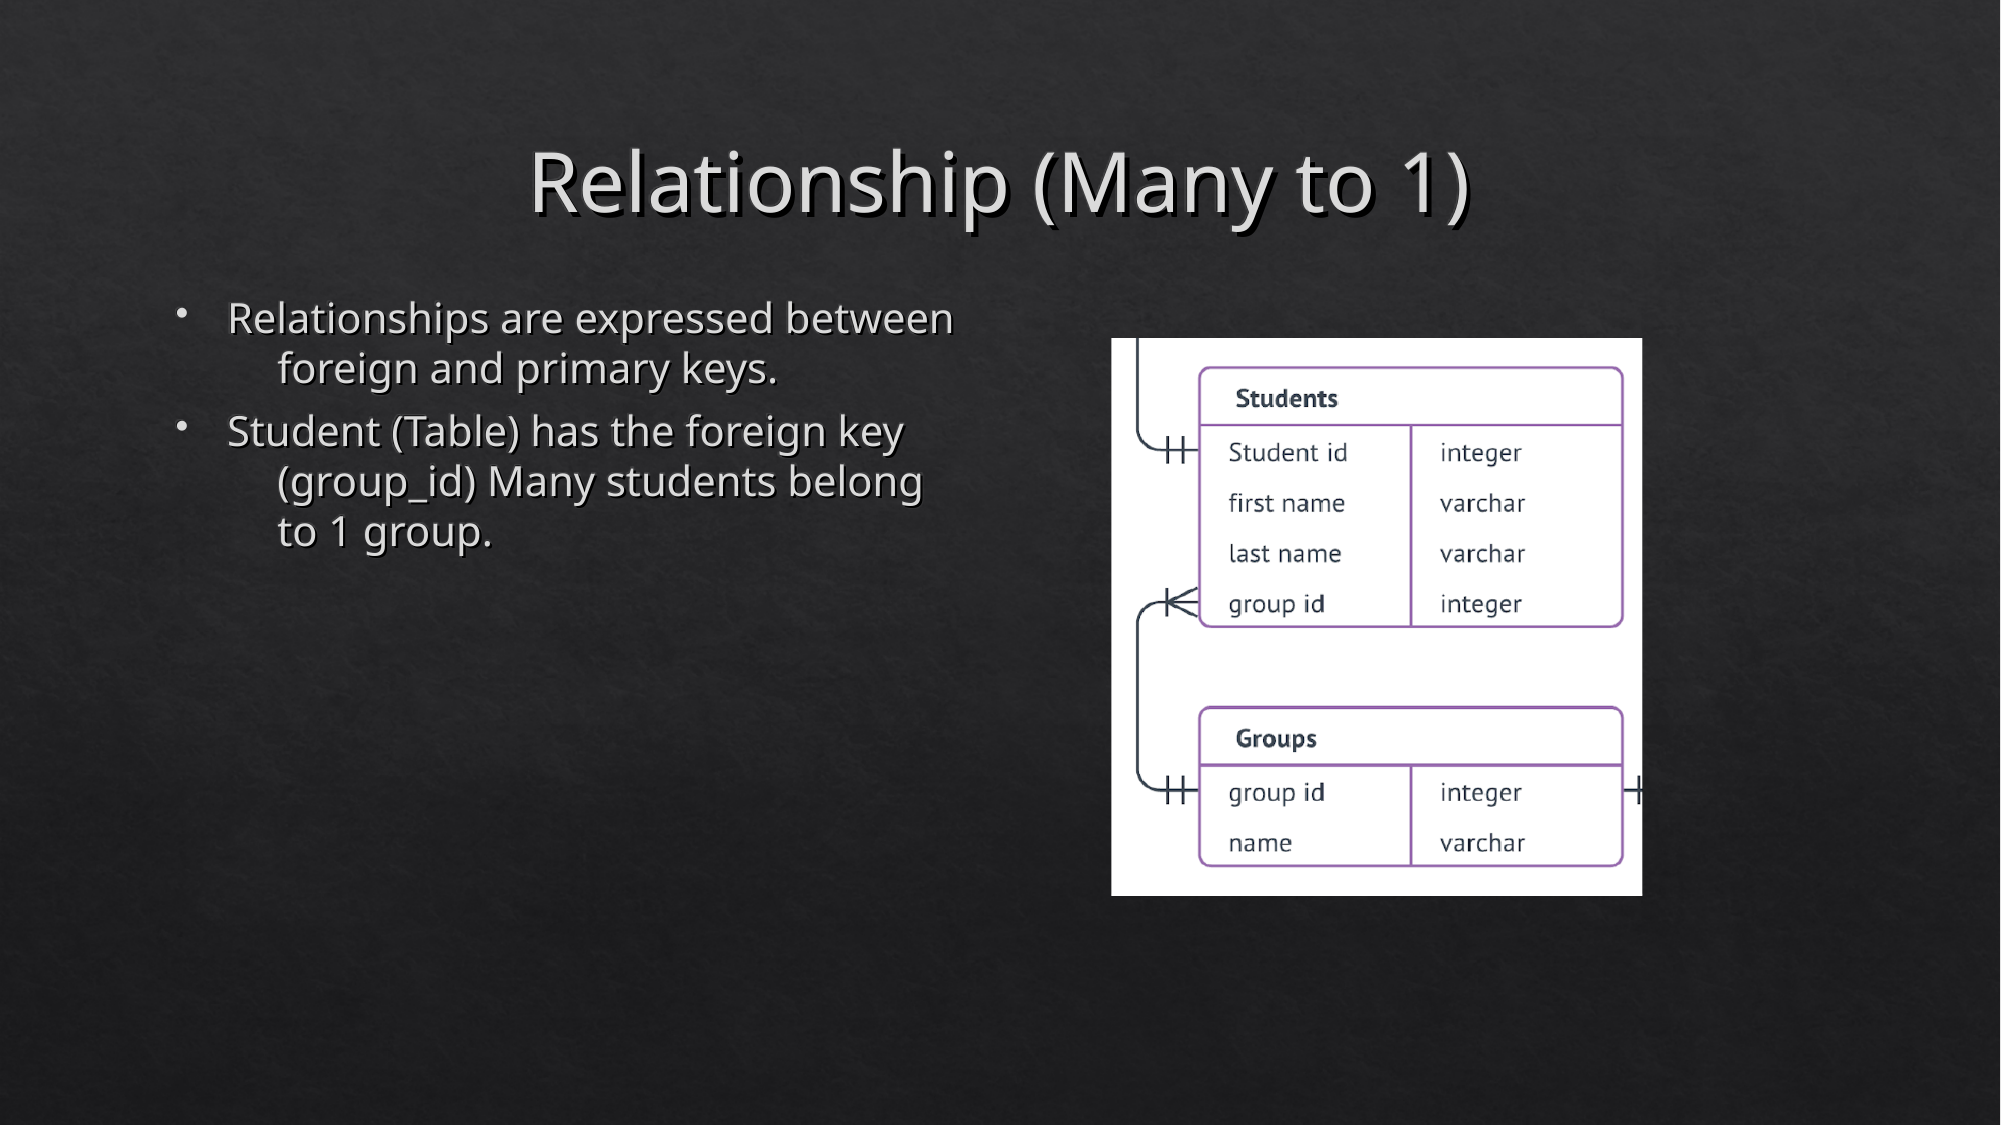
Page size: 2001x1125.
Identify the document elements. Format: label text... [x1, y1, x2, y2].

title Relationship (Many to 1) [149, 99, 1849, 260]
list Relationships are expressed between foreign and primary keys. Student (Table) has the foreign key (group_id) Many students belong to 1 group. [149, 284, 981, 950]
picture [1111, 338, 1643, 896]
